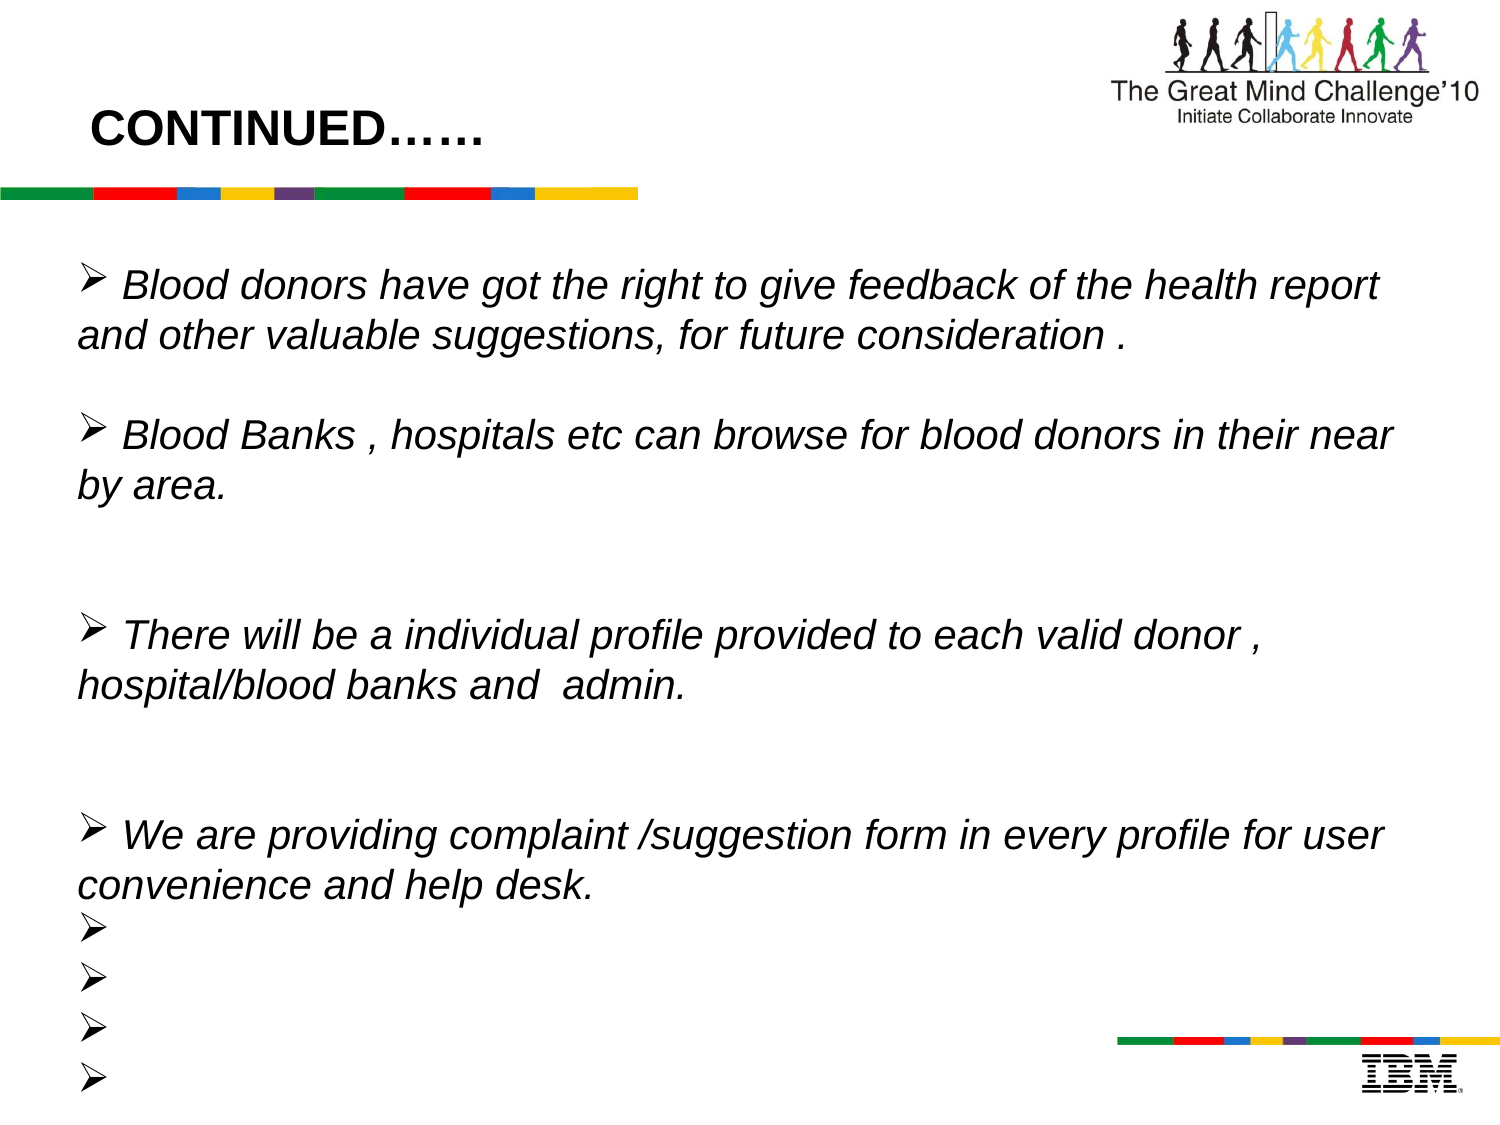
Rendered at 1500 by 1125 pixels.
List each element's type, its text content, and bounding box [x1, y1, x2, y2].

picture [1426, 1054, 1463, 1093]
text_box Blood donors have got the right to give feedback of the health report and other valuable suggestions, for future consideration . Blood Banks , hospitals etc can browse for blood donors in their near by area. There will be a individual profile provided to each valid donor , hospital/blood banks and admin. We are providing complaint /suggestion form in every profile for user convenience and help desk. [62, 249, 1426, 1125]
picture [0, 187, 638, 200]
picture [1426, 1037, 1500, 1045]
picture [1087, 0, 1500, 150]
text_box CONTINUED…… [75, 87, 502, 163]
